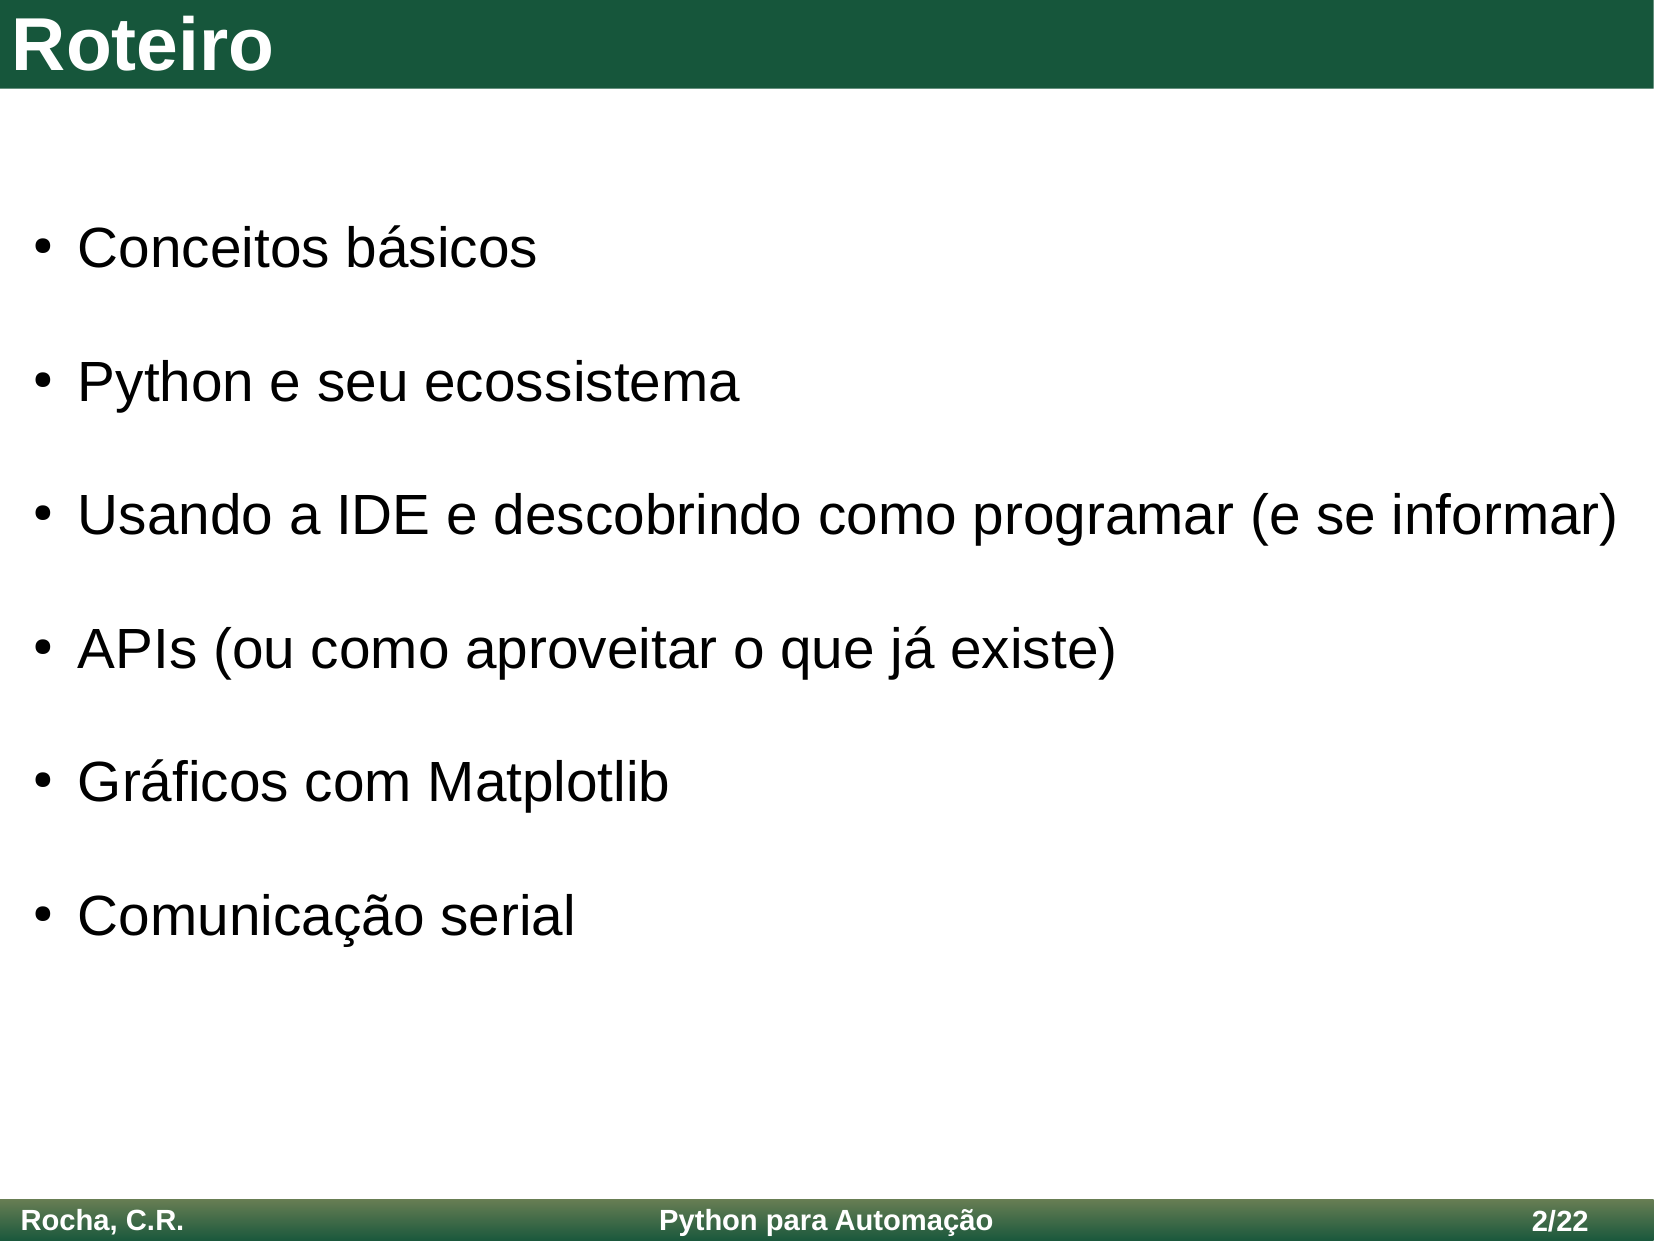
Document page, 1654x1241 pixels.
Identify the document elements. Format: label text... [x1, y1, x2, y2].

list Conceitos básicos Python e seu ecossistema Usando a IDE e descobrindo como programar (e se informar) APIs (ou como aproveitar o que já existe) Gráficos com Matplotlib Comunicação serial [17, 82, 1625, 999]
title Roteiro [11, 0, 1625, 89]
